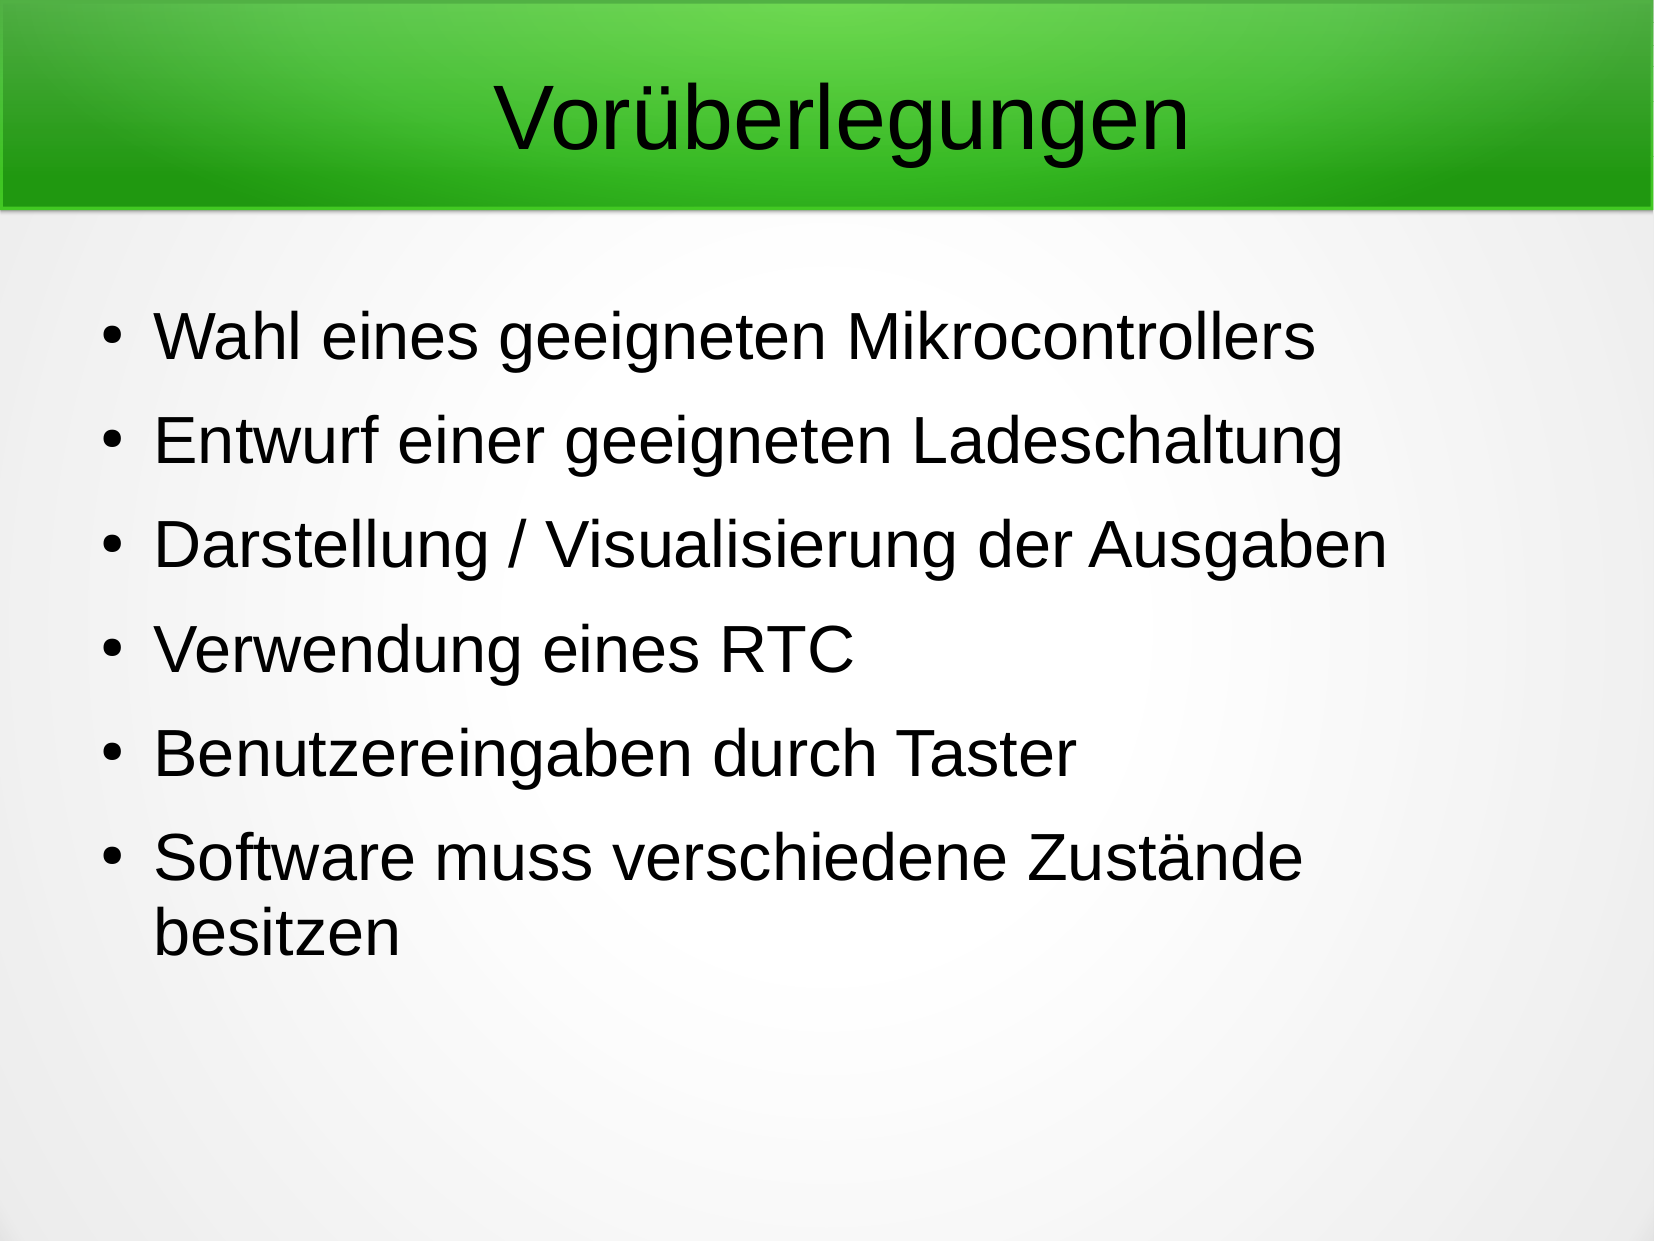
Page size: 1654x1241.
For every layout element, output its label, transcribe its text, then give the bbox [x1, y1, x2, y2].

title Vorüberlegungen [82, 47, 1571, 189]
list Wahl eines geeigneten Mikrocontrollers Entwurf einer geeigneten Ladeschaltung Darstellung / Visualisierung der Ausgaben Verwendung eines RTC Benutzereingaben durch Taster Software muss verschiedene Zustände besitzen [82, 299, 1571, 1019]
